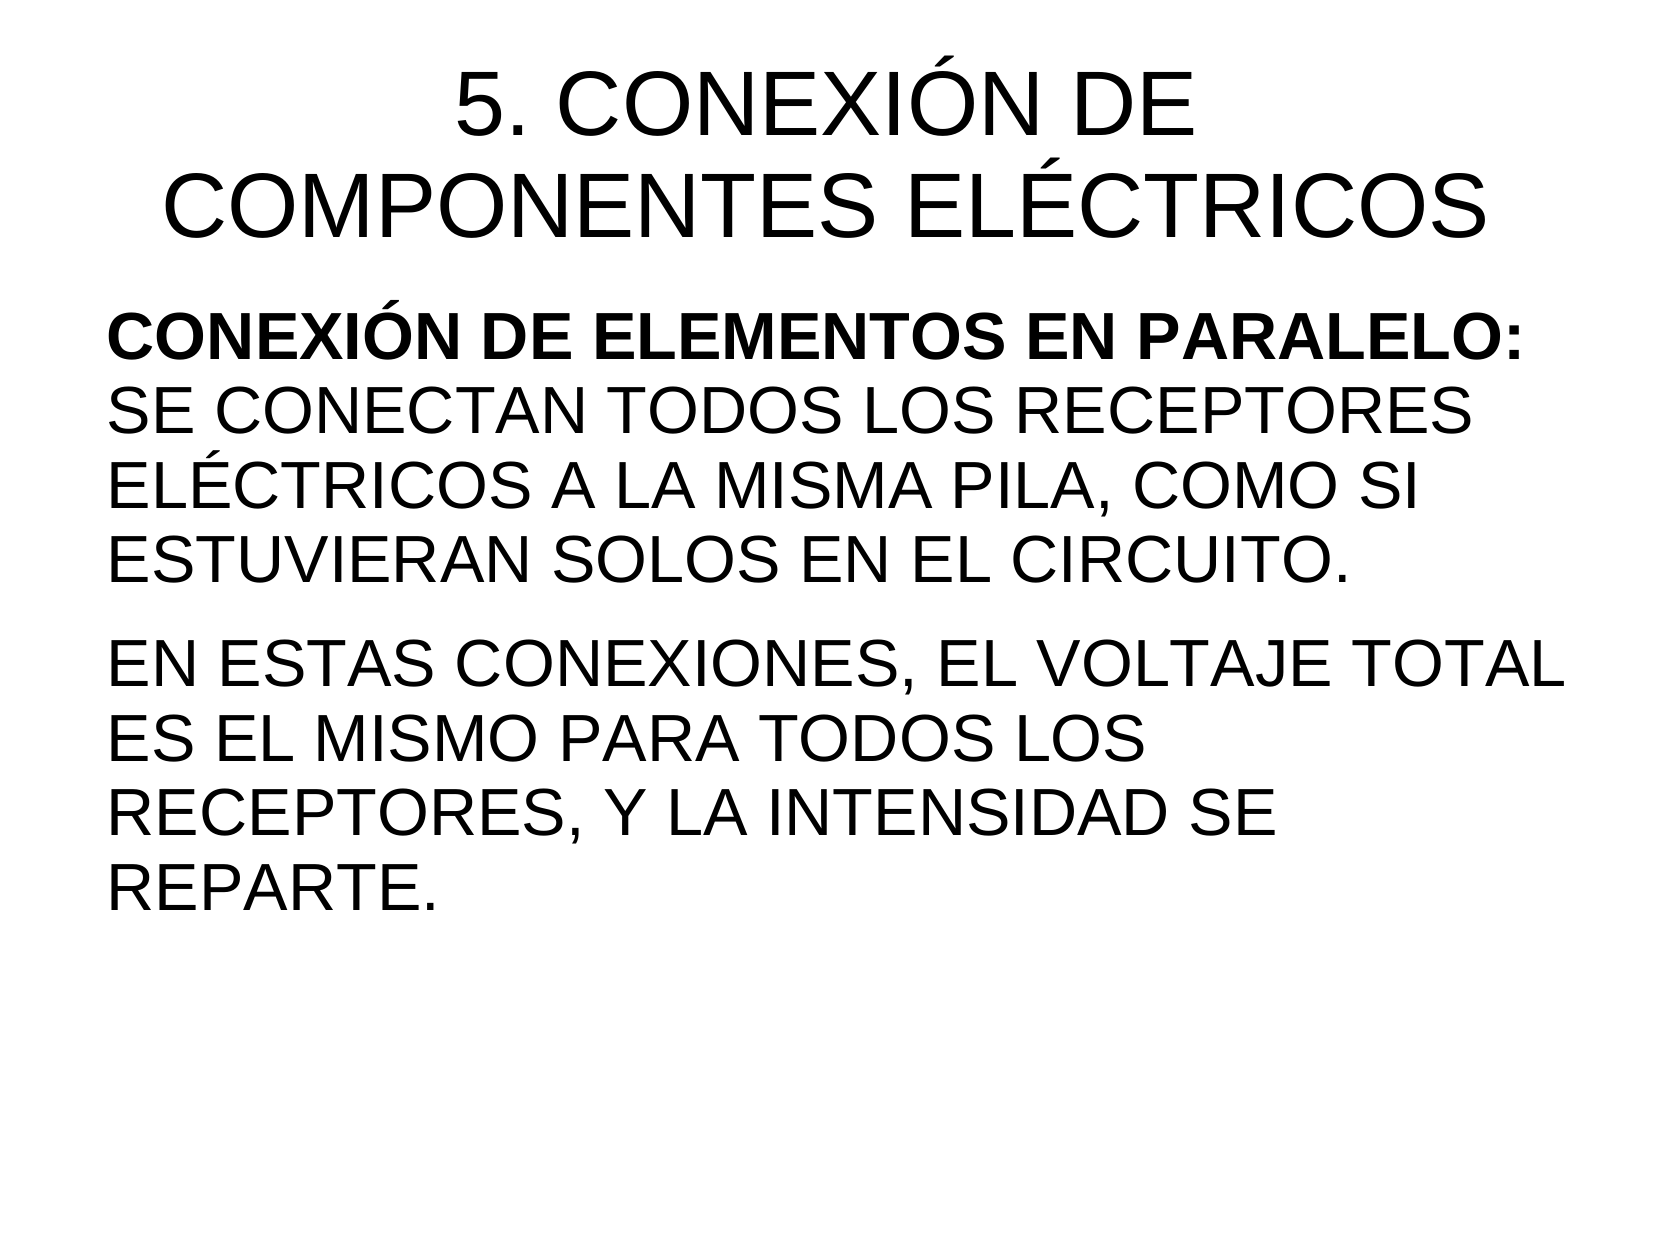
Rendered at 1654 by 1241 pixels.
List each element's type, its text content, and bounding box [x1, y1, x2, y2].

title 5. CONEXIÓN DE COMPONENTES ELÉCTRICOS [82, 46, 1571, 260]
list CONEXIÓN DE ELEMENTOS EN PARALELO: SE CONECTAN TODOS LOS RECEPTORES ELÉCTRICOS A LA MISMA PILA, COMO SI ESTUVIERAN SOLOS EN EL CIRCUITO. EN ESTAS CONEXIONES, EL VOLTAJE TOTAL ES EL MISMO PARA TODOS LOS RECEPTORES, Y LA INTENSIDAD SE REPARTE. [106, 295, 1595, 1114]
